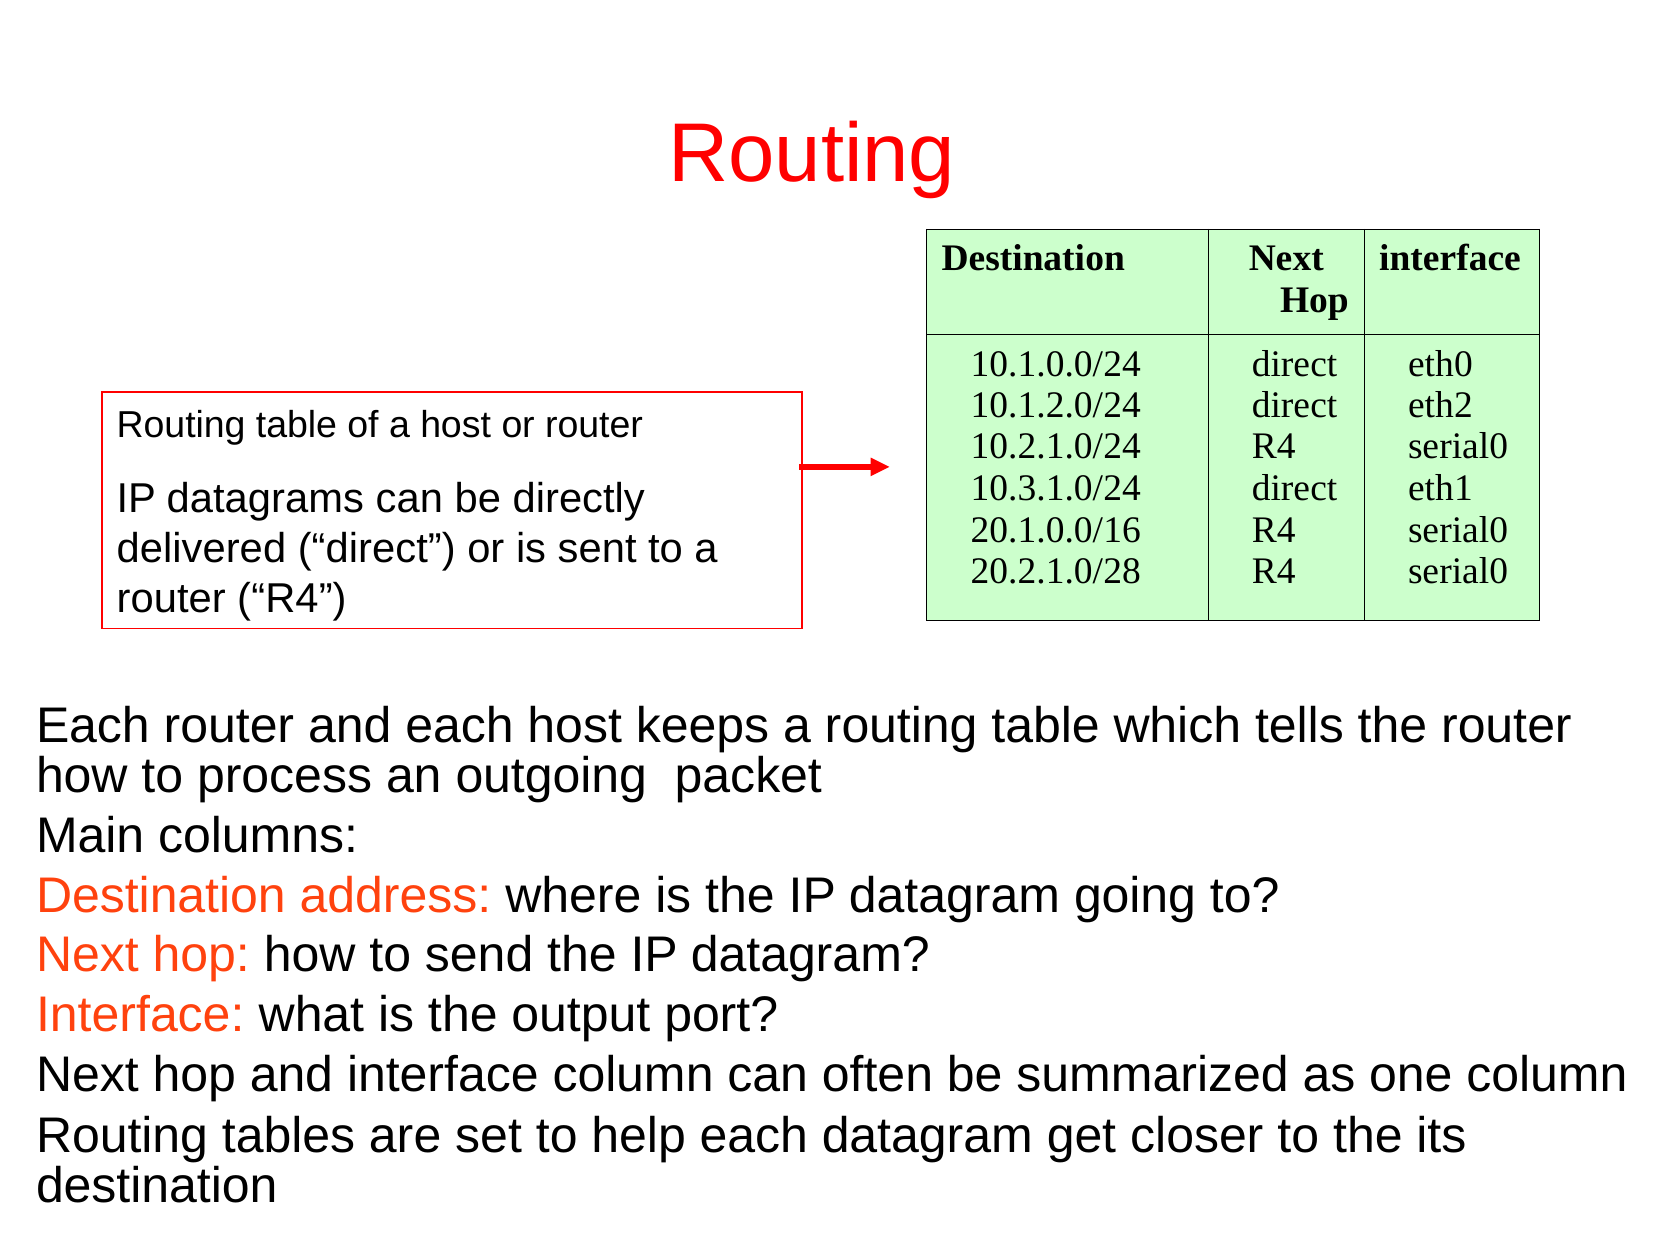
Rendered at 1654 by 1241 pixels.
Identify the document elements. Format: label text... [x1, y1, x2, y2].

title Routing [0, 49, 1654, 257]
table_header Destination [927, 230, 1208, 334]
table_cell eth0 eth2 serial0 eth1 serial0 serial0 [1365, 335, 1539, 620]
table_cell direct direct R4 direct R4 R4 [1209, 335, 1364, 620]
table_cell 10.1.0.0/24 10.1.2.0/24 10.2.1.0/24 10.3.1.0/24 20.1.0.0/16 20.2.1.0/28 [927, 335, 1208, 620]
table_header interface [1365, 230, 1539, 334]
text_box Each router and each host keeps a routing table which tells the router how to process an outgoing packet Main columns: Destination address: where is the IP datagram going to? Next hop: how to send the IP datagram? Interface: what is the output port? Next hop and interface column can often be summarized as one column Routing tables are set to help each datagram get closer to the its destination [21, 694, 1651, 1230]
table_header Next Hop [1209, 230, 1364, 334]
text_box Routing table of a host or router IP datagrams can be directly delivered (“direct”) or is sent to a router (“R4”) [101, 391, 802, 629]
